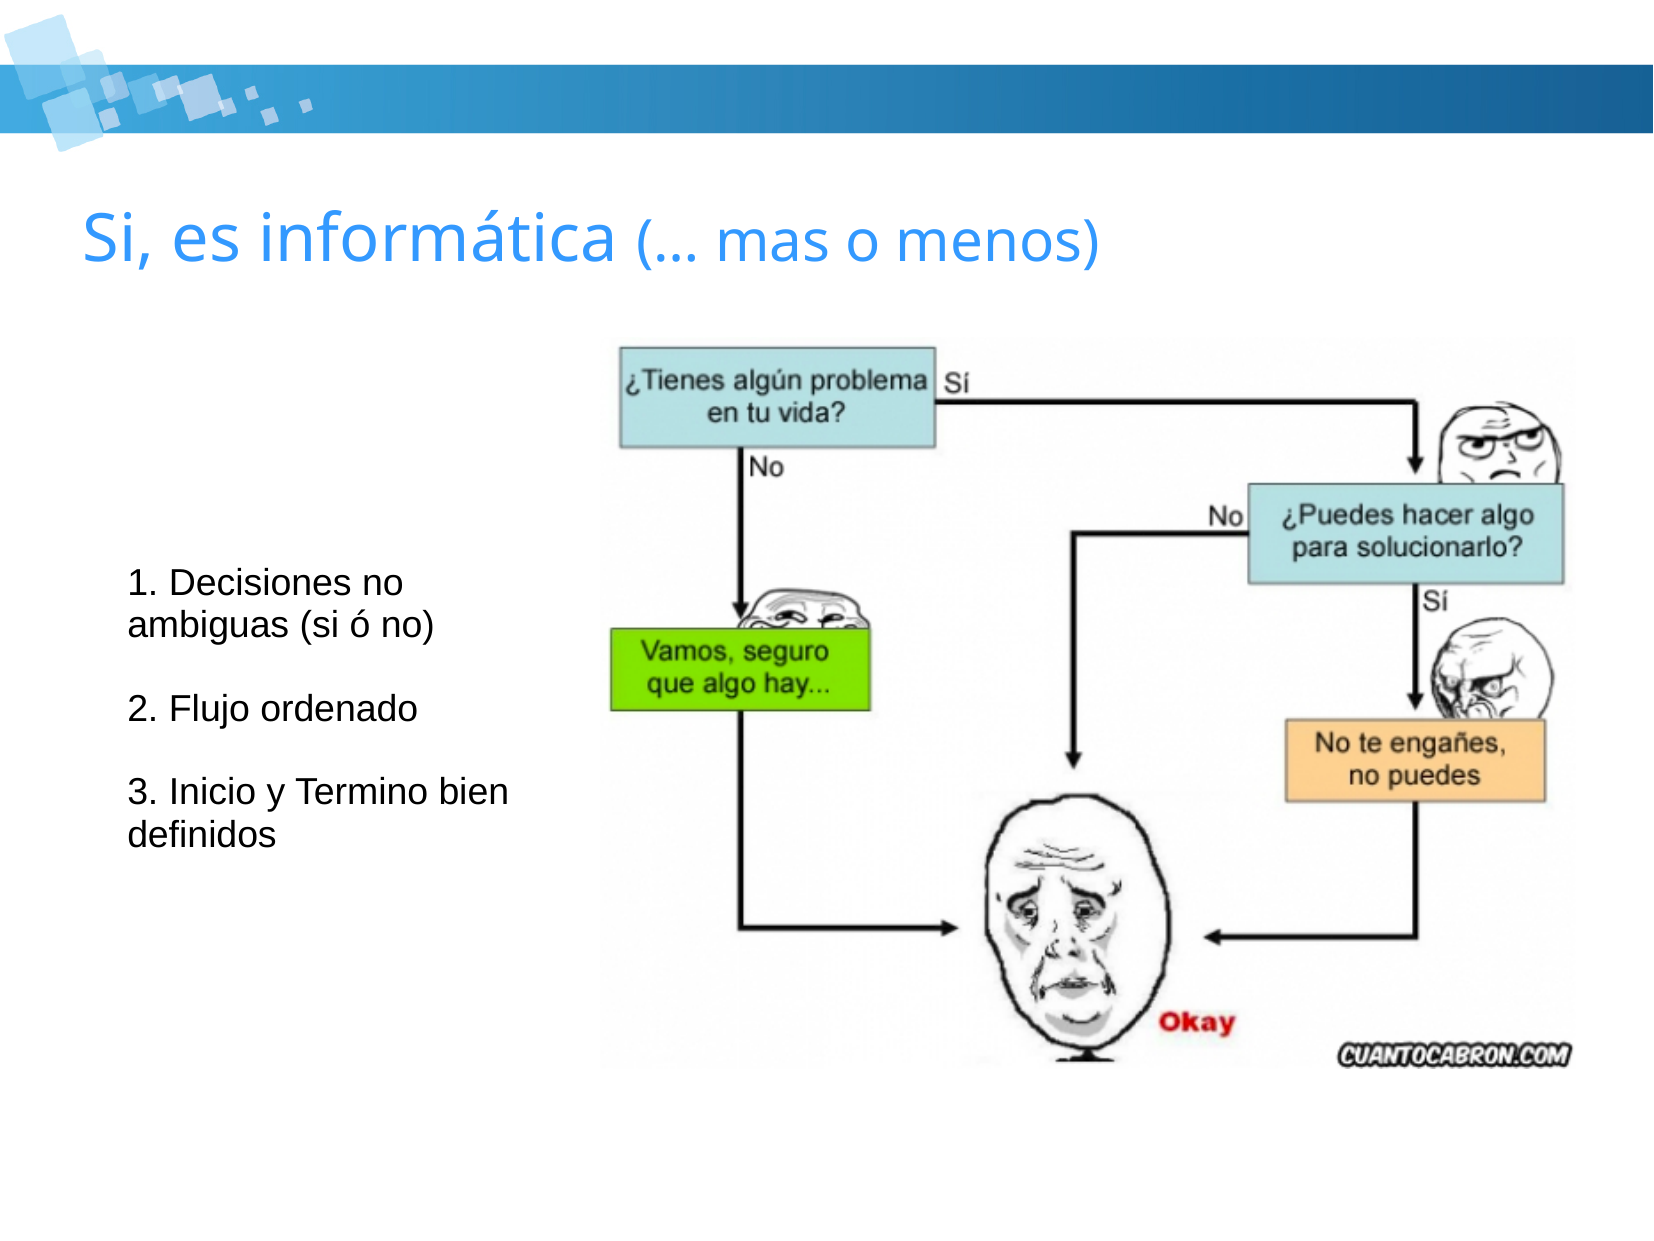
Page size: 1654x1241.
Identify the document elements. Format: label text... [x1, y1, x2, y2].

title Si, es informática (… mas o menos) [82, 132, 1571, 340]
text_box 1. Decisiones no ambiguas (si ó no) 2. Flujo ordenado 3. Inicio y Termino bien definidos [112, 553, 526, 863]
picture [0, 0, 1653, 1238]
